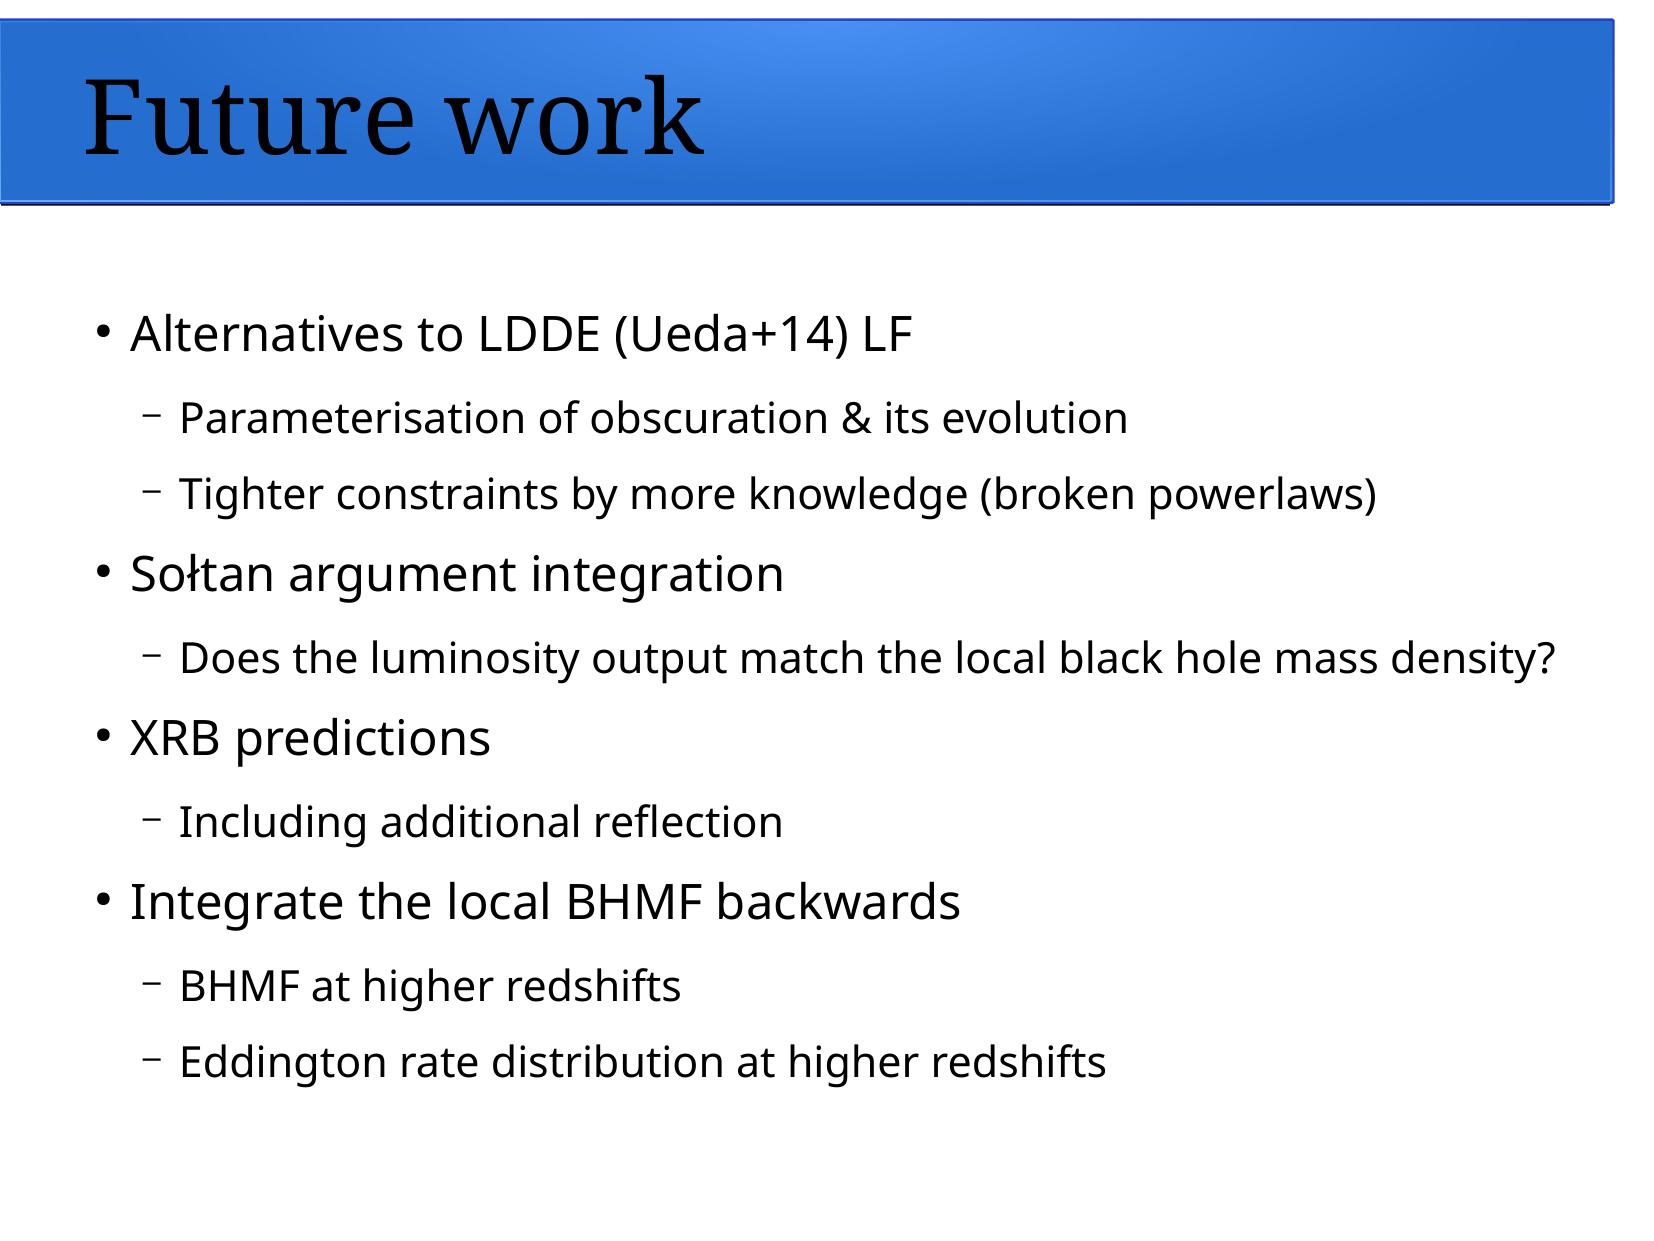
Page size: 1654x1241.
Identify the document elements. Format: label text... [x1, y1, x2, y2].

title Future work [82, 47, 1591, 181]
list Alternatives to LDDE (Ueda+14) LF Parameterisation of obscuration & its evolution Tighter constraints by more knowledge (broken powerlaws) Sołtan argument integration Does the luminosity output match the local black hole mass density? XRB predictions Including additional reflection Integrate the local BHMF backwards BHMF at higher redshifts Eddington rate distribution at higher redshifts [82, 299, 1571, 1126]
